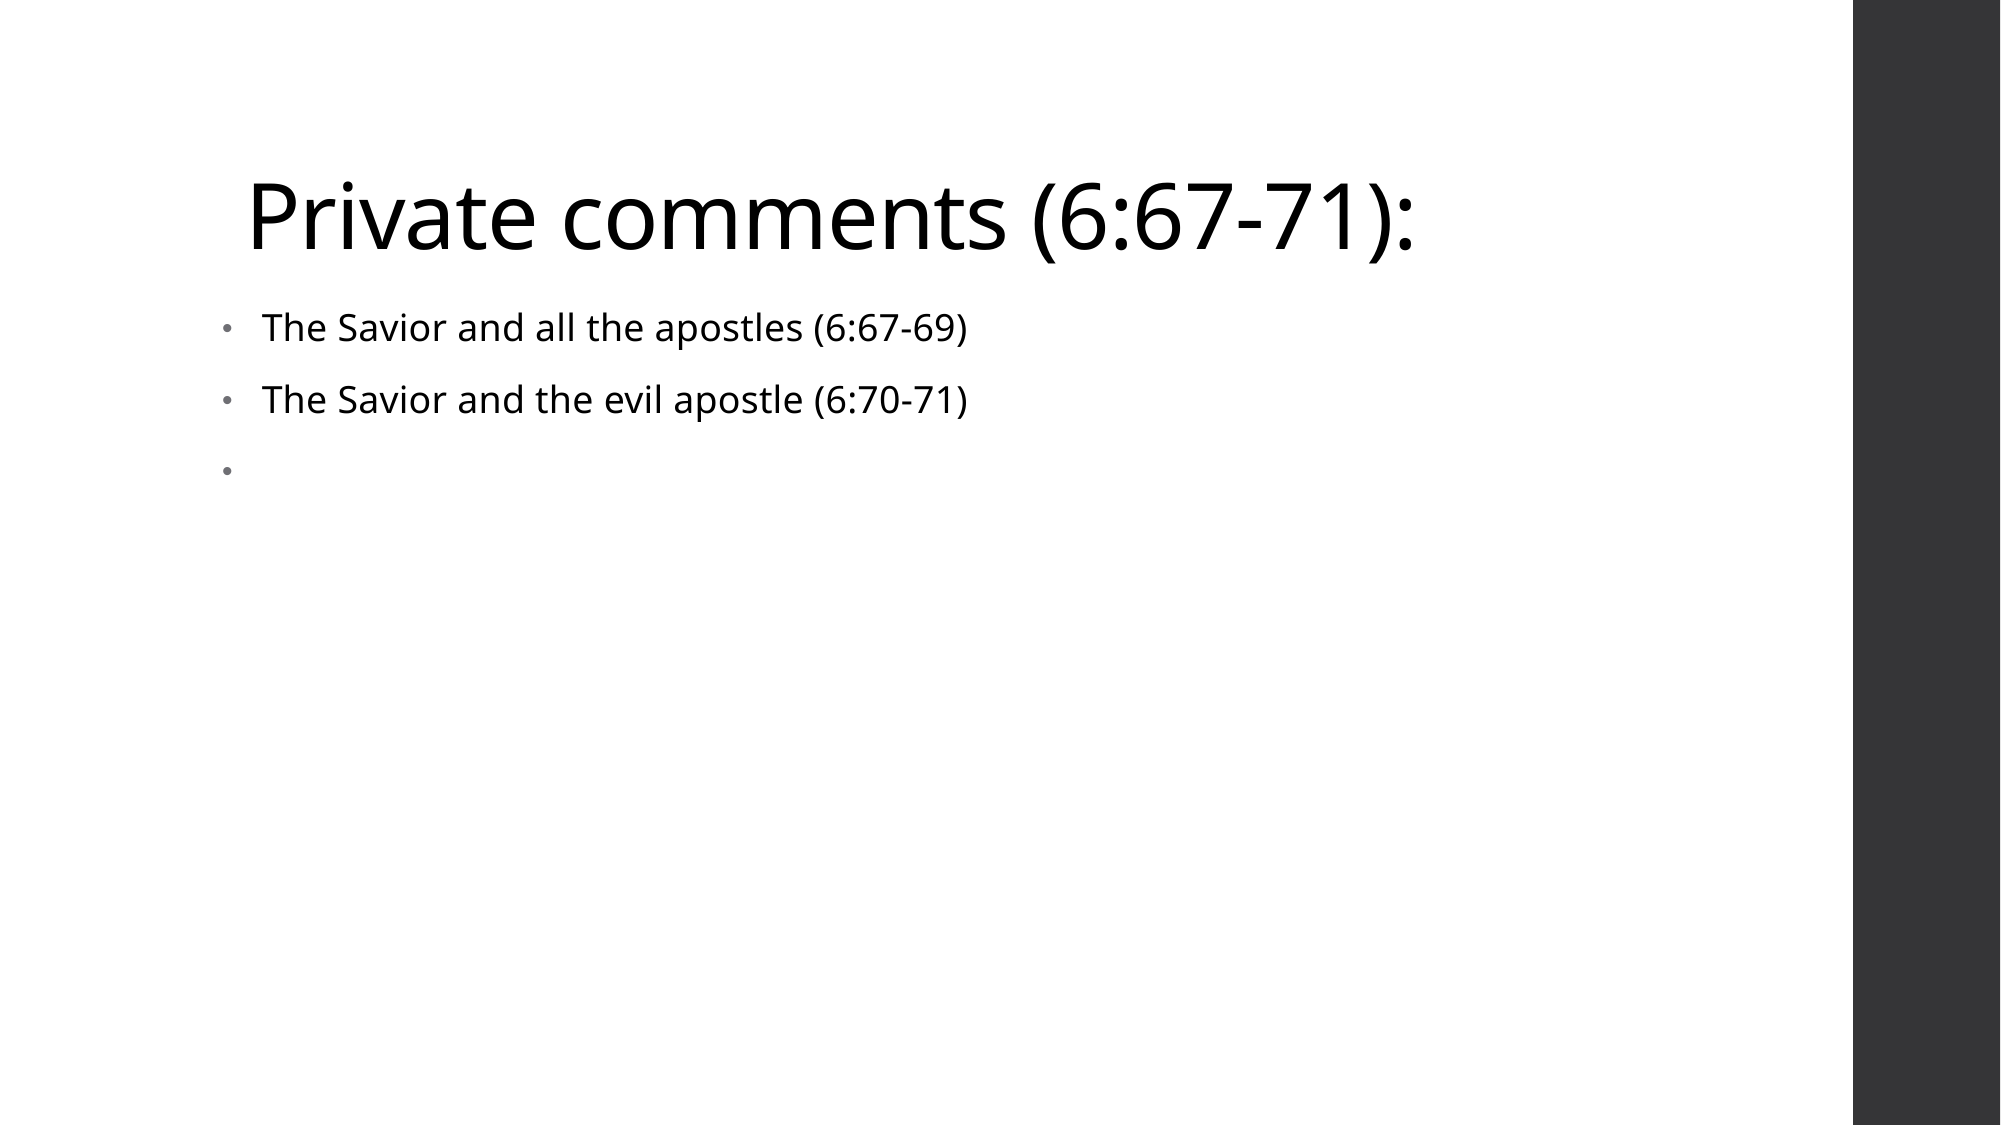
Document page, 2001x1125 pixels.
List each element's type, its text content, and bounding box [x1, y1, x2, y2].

list The Savior and all the apostles (6:67-69) The Savior and the evil apostle (6:70-71) [206, 299, 1617, 1014]
title Private comments (6:67-71): [206, 60, 1797, 278]
